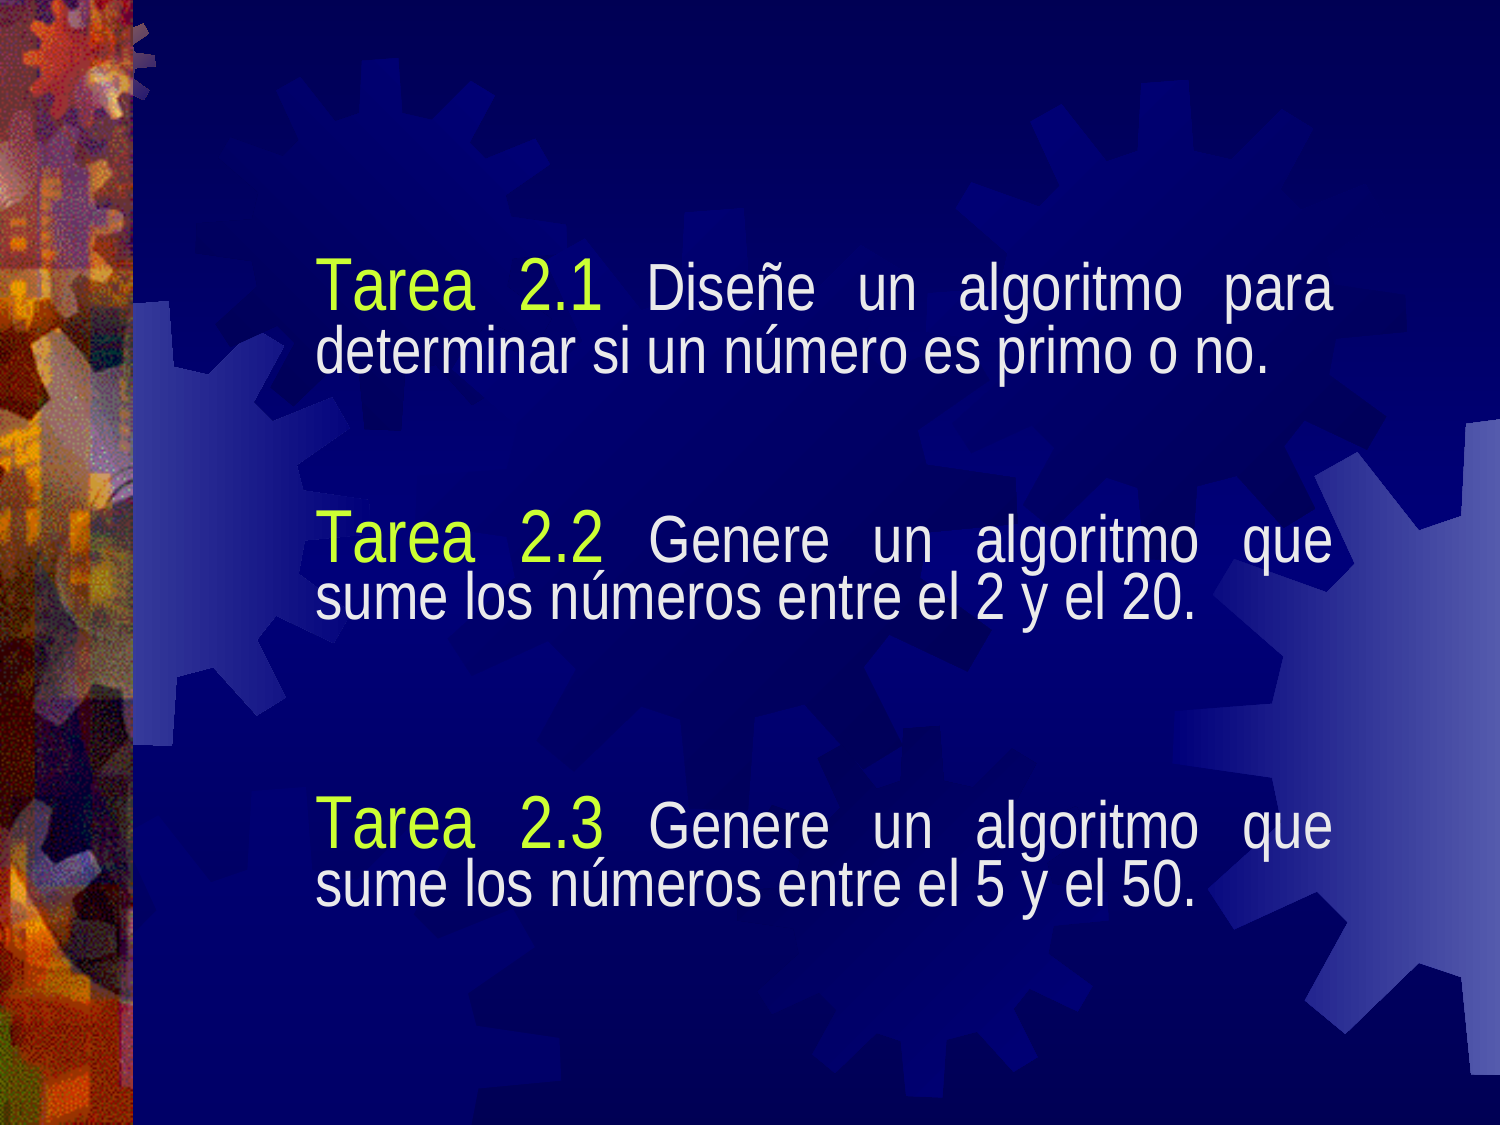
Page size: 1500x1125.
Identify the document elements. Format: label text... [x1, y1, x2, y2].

text_box Tarea 2.1 Diseñe un algoritmo para determinar si un número es primo o no. Tarea 2.2 Genere un algoritmo que sume los números entre el 2 y el 20. Tarea 2.3 Genere un algoritmo que sume los números entre el 5 y el 50. [300, 237, 1350, 925]
picture [0, 0, 133, 1125]
